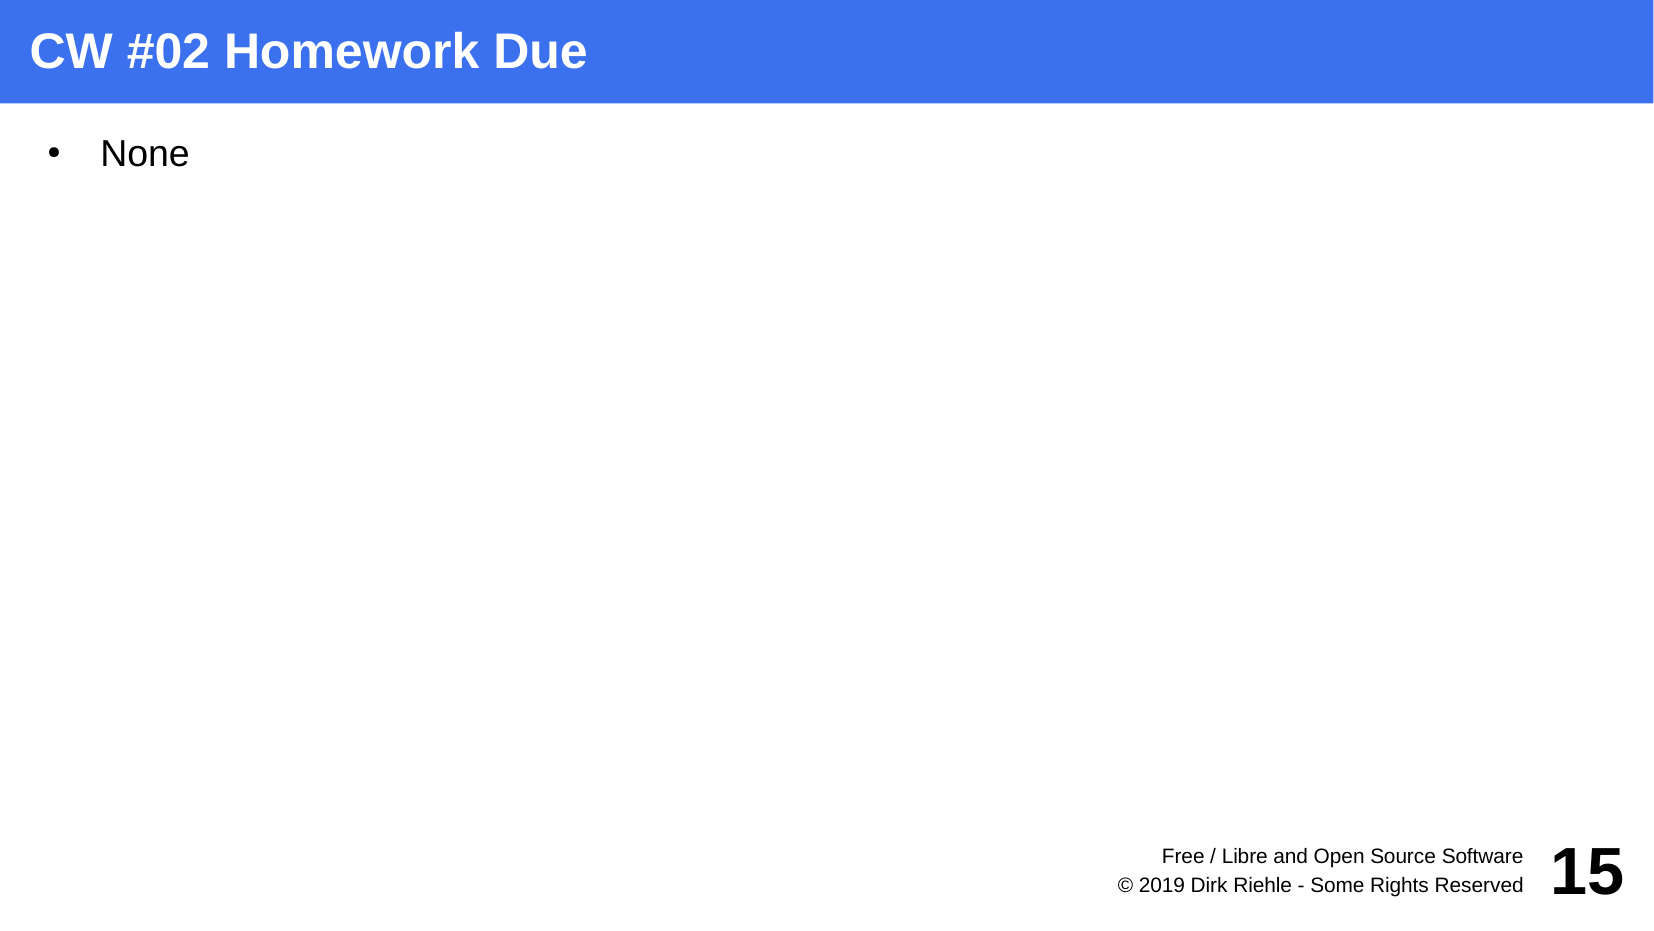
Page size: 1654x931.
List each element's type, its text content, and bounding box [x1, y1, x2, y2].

title CW #02 Homework Due [0, 0, 1654, 104]
list None [29, 132, 1625, 813]
